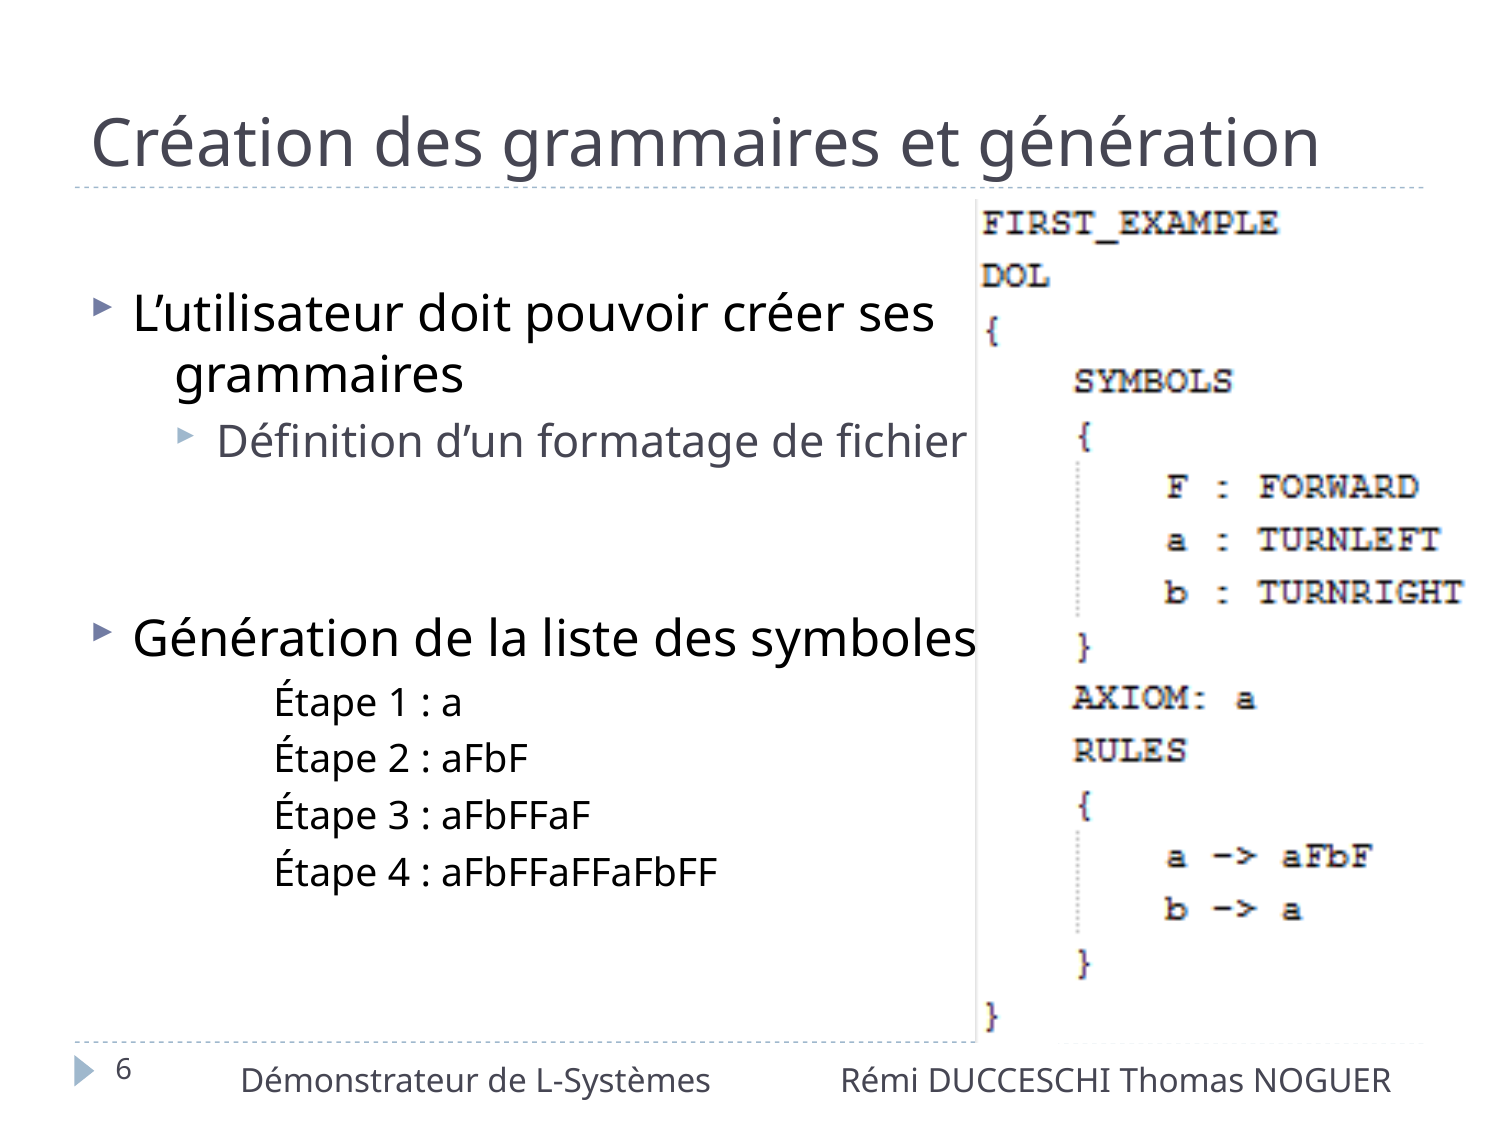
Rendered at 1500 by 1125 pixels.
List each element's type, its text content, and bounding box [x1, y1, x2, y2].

list L’utilisateur doit pouvoir créer ses grammaires Définition d’un formatage de fichier Génération de la liste des symboles Étape 1 : a Étape 2 : aFbF Étape 3 : aFbFFaF Étape 4 : aFbFFaFFaFbFF [75, 200, 1003, 1011]
picture [975, 199, 1479, 1043]
text_box <numéro> [100, 1042, 163, 1103]
text_box Rémi DUCCESCHI Thomas NOGUER [825, 1051, 1461, 1107]
title Création des grammaires et génération [75, 24, 1426, 188]
text_box Démonstrateur de L-Systèmes [225, 1051, 750, 1107]
